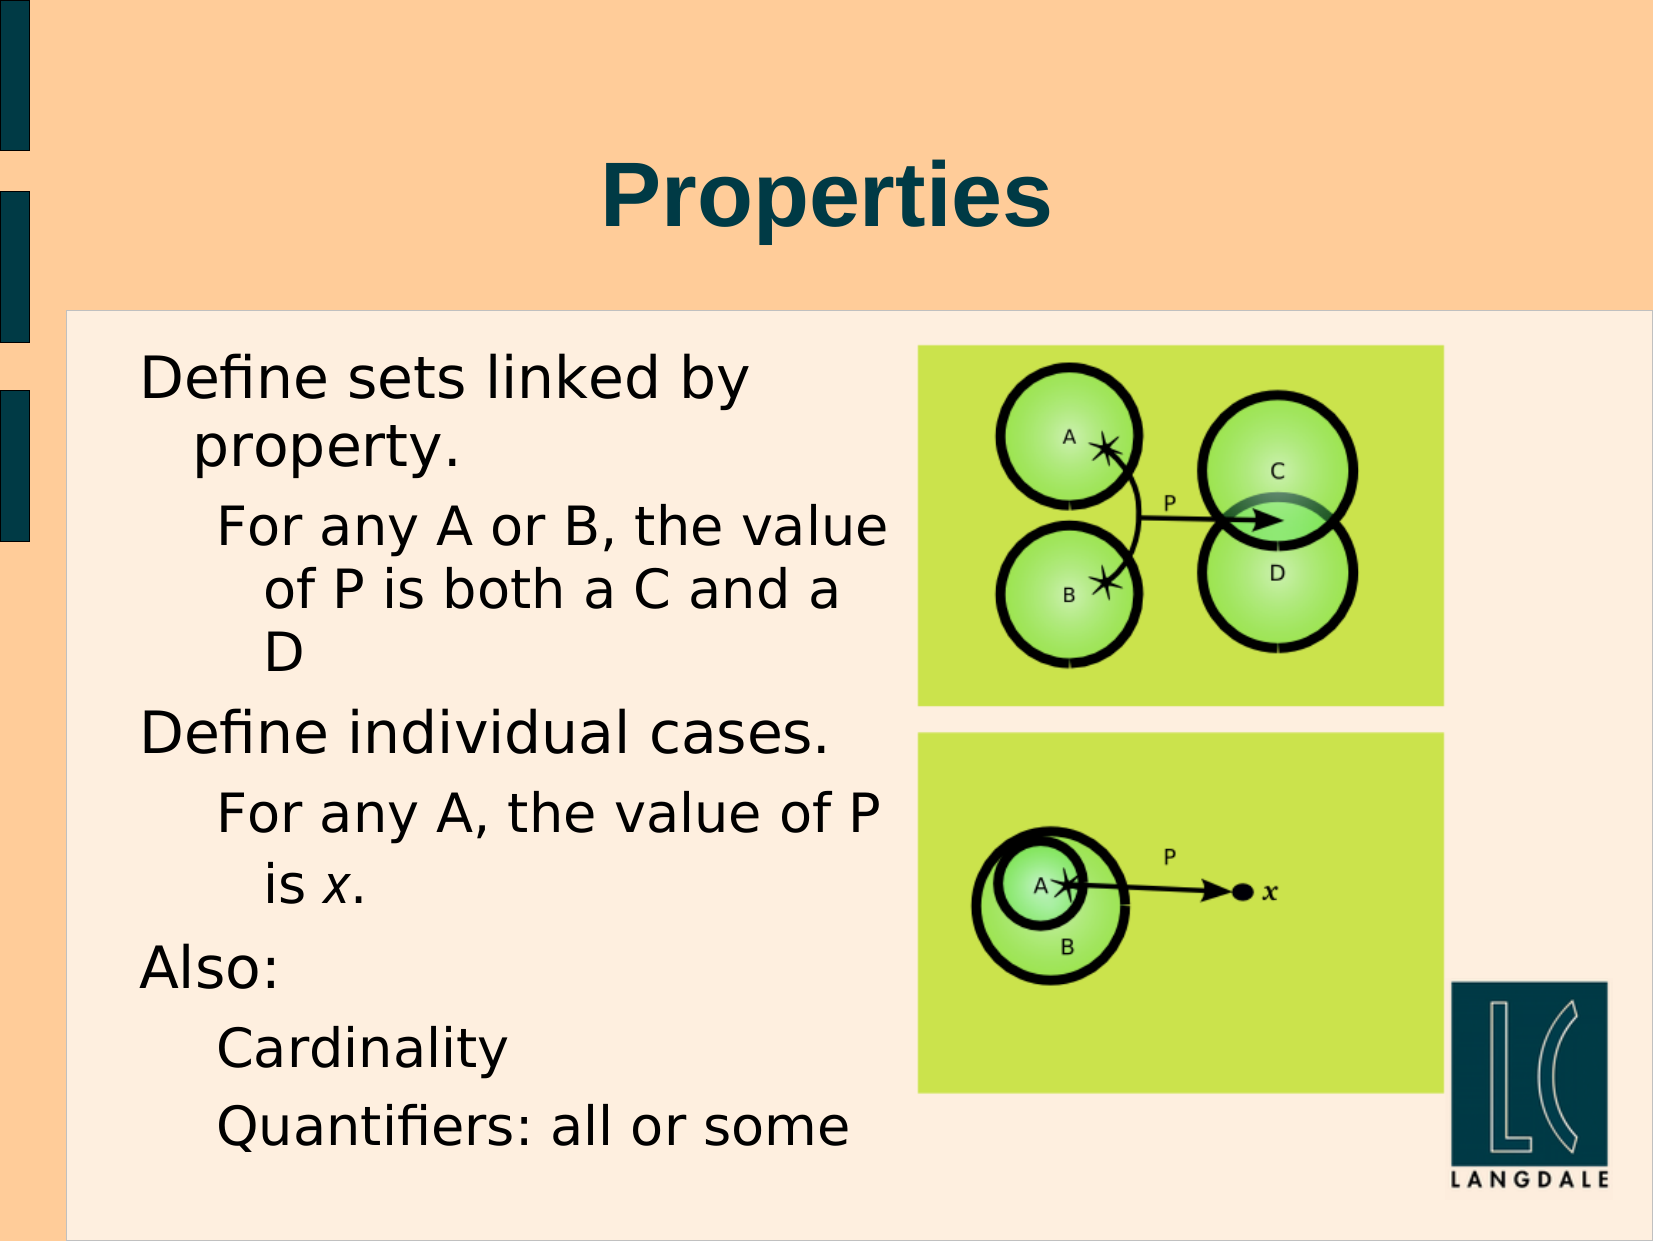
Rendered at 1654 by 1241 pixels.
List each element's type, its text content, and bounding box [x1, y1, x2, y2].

title Properties [121, 91, 1534, 299]
list Define sets linked by property. For any A or B, the value of P is both a C and a D Define individual cases. For any A, the value of P is x. Also: Cardinality Quantifiers: all or some [121, 344, 901, 1151]
picture [100, 250, 1613, 1241]
